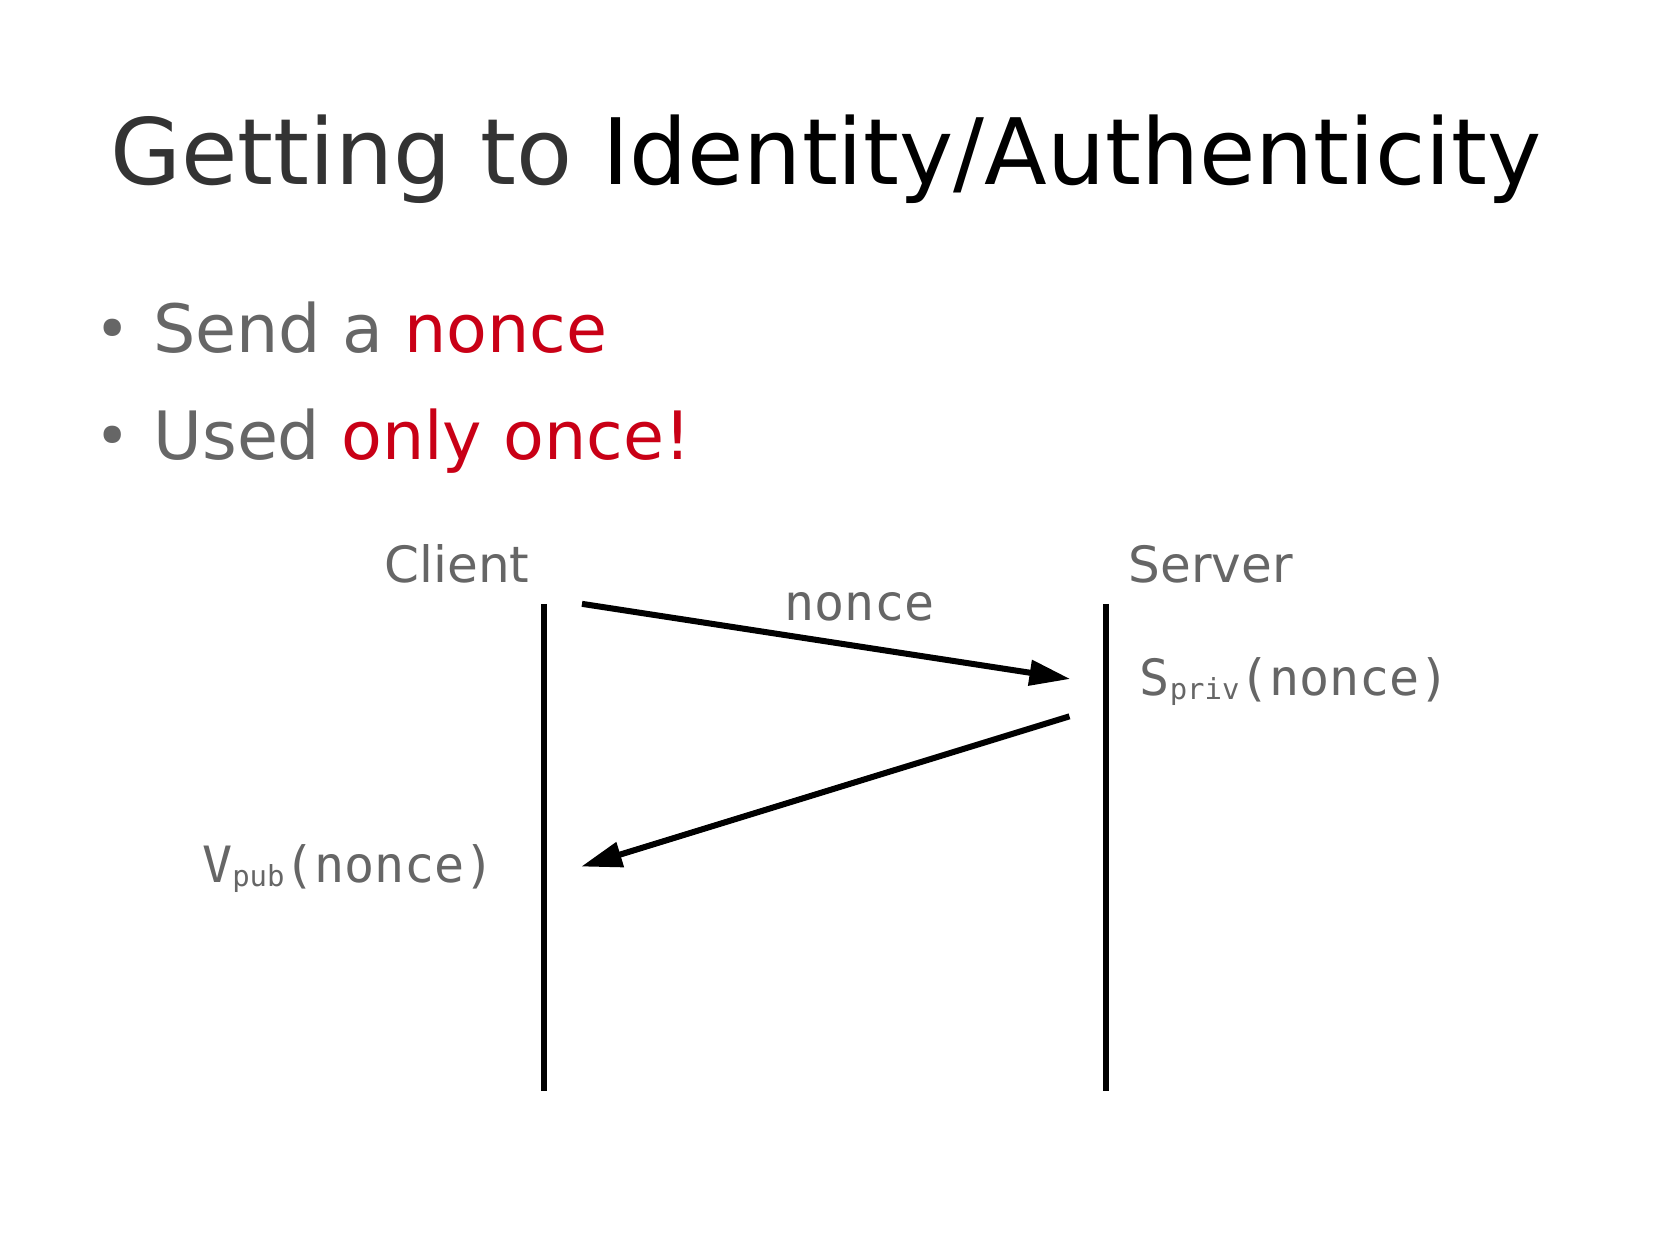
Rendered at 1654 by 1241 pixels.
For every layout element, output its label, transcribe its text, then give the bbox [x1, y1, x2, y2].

text_box nonce [769, 566, 950, 640]
title Getting to Identity/Authenticity [82, 56, 1571, 250]
list Send a nonce Used only once! [82, 290, 1571, 1109]
text_box Vpub(nonce) [169, 828, 545, 918]
text_box Spriv(nonce) [1106, 641, 1482, 731]
text_box Client [369, 528, 545, 602]
text_box Server [1114, 528, 1308, 602]
